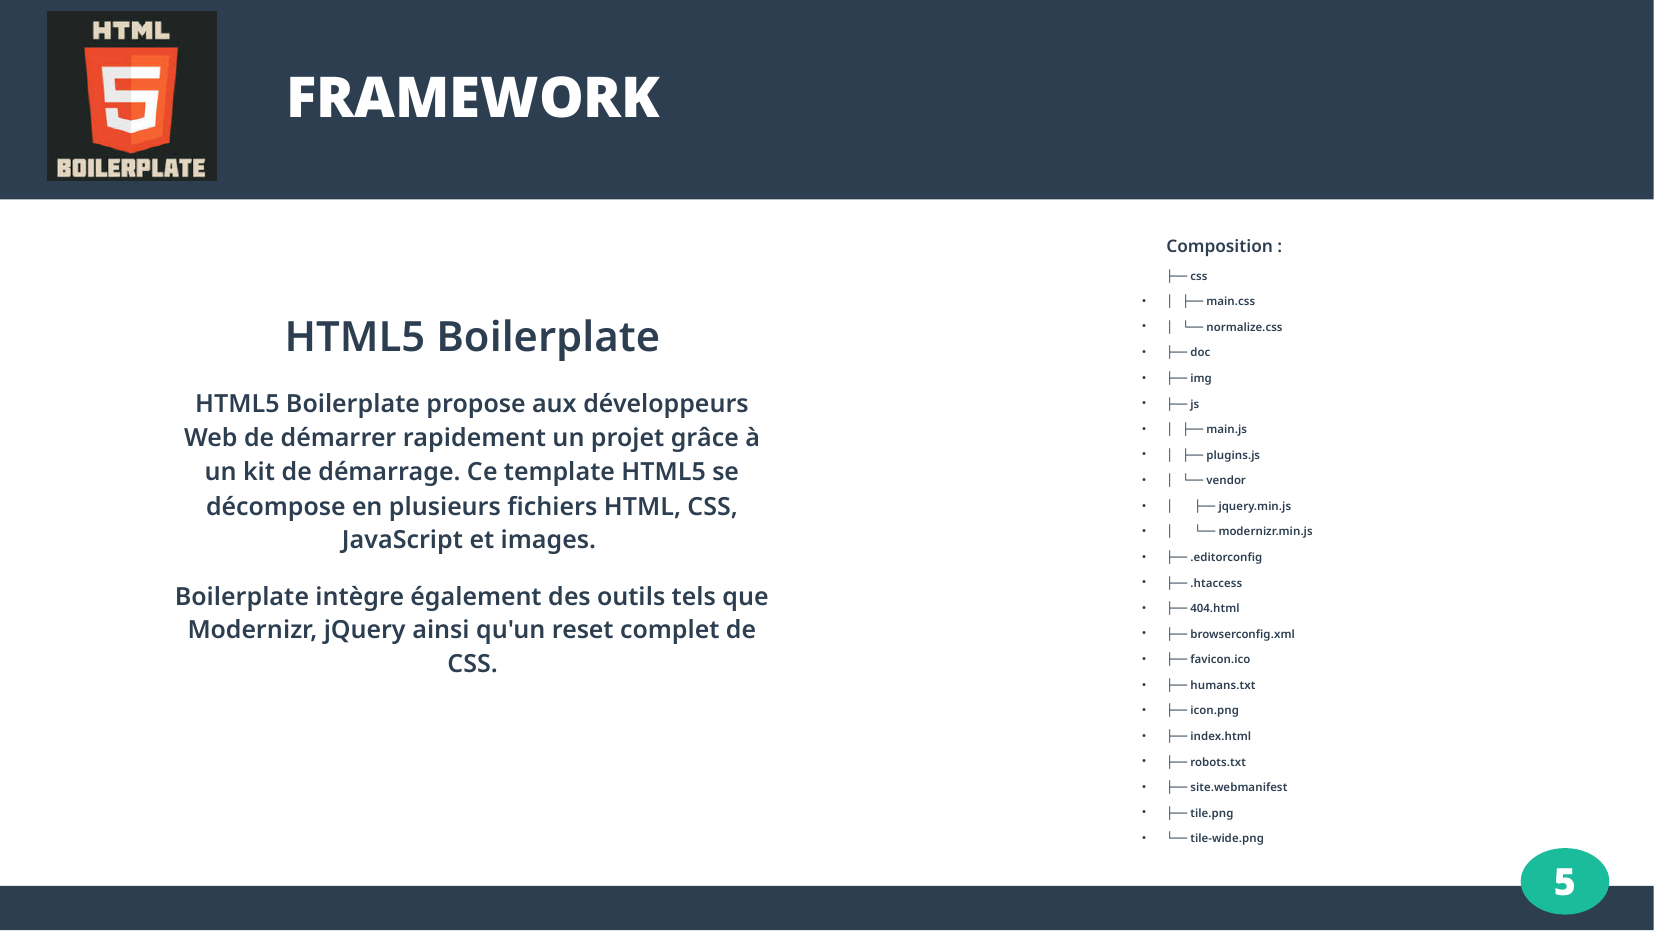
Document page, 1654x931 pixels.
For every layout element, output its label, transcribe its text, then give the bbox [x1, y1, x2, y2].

picture [47, 11, 217, 182]
list Composition : ├── css │ ├── main.css │ └── normalize.css ├── doc ├── img ├── js │ ├── main.js │ ├── plugins.js │ └── vendor │ ├── jquery.min.js │ └── modernizr.min.js ├── .editorconfig ├── .htaccess ├── 404.html ├── browserconfig.xml ├── favicon.ico ├── humans.txt ├── icon.png ├── index.html ├── robots.txt ├── site.webmanifest ├── tile.png └── tile-wide.png [1133, 200, 1406, 851]
list HTML5 Boilerplate HTML5 Boilerplate propose aux développeurs Web de démarrer rapidement un projet grâce à un kit de démarrage. Ce template HTML5 se décompose en plusieurs fichiers HTML, CSS, JavaScript et images. Boilerplate intègre également des outils tels que Modernizr, jQuery ainsi qu'un reset complet de CSS. [94, 307, 780, 768]
title FRAMEWORK [271, 37, 1595, 155]
